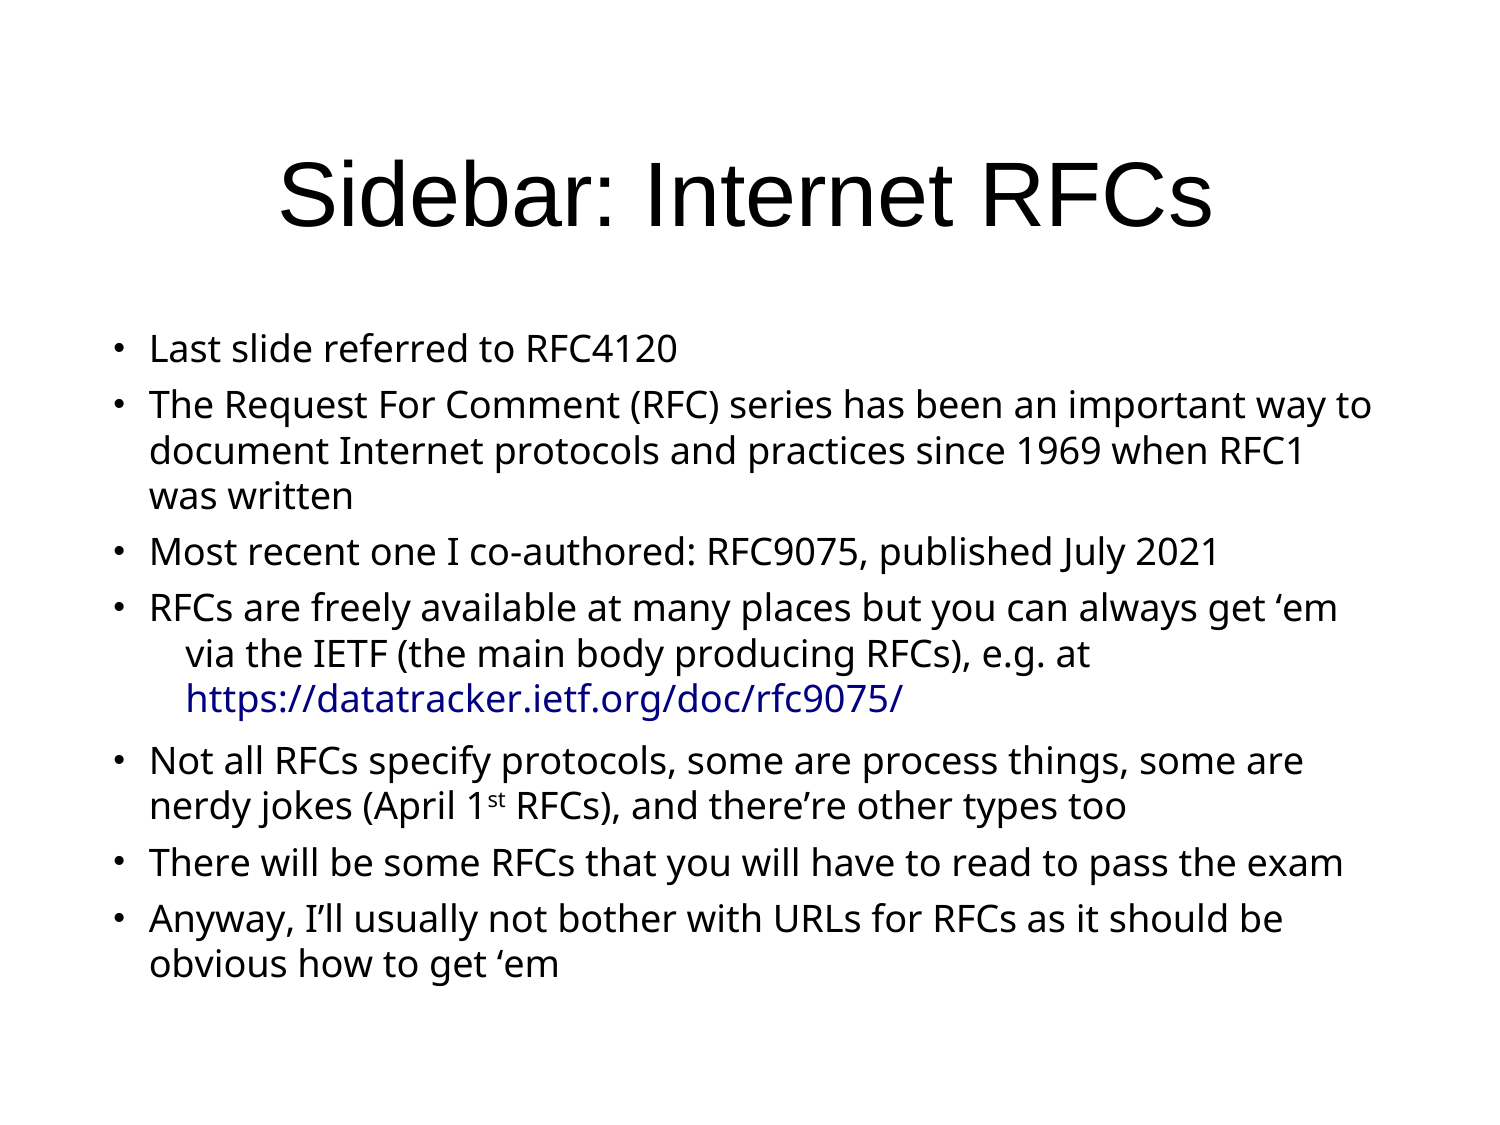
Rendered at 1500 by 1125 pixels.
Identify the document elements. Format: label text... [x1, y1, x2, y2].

title Sidebar: Internet RFCs [112, 99, 1380, 280]
list Last slide referred to RFC4120 The Request For Comment (RFC) series has been an important way to document Internet protocols and practices since 1969 when RFC1 was written Most recent one I co-authored: RFC9075, published July 2021 RFCs are freely available at many places but you can always get ‘em via the IETF (the main body producing RFCs), e.g. at https://datatracker.ietf.org/doc/rfc9075/ Not all RFCs specify protocols, some are process things, some are nerdy jokes (April 1st RFCs), and there’re other types too There will be some RFCs that you will have to read to pass the exam Anyway, I’ll usually not bother with URLs for RFCs as it should be obvious how to get ‘em [112, 324, 1380, 993]
